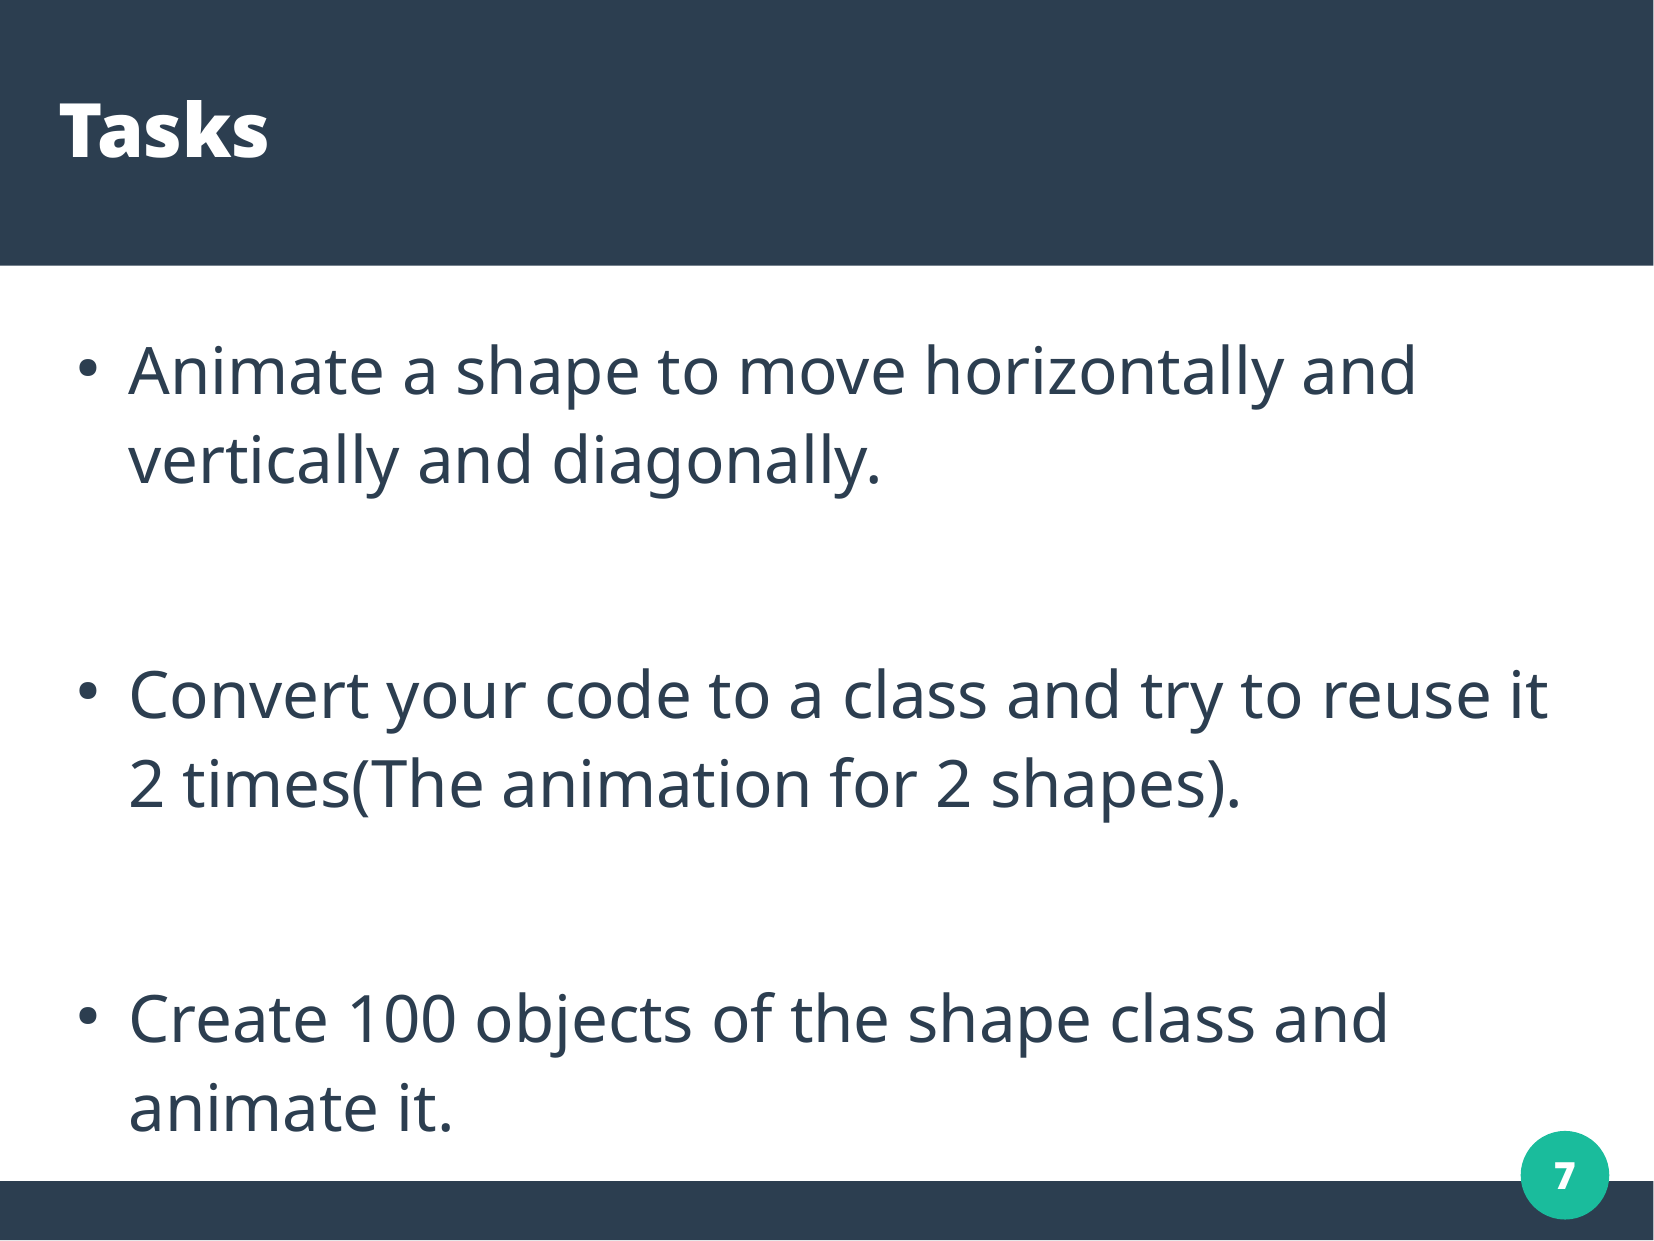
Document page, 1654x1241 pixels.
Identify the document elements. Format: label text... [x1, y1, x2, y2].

list Animate a shape to move horizontally and vertically and diagonally. Convert your code to a class and try to reuse it 2 times(The animation for 2 shapes). Create 100 objects of the shape class and animate it. [59, 324, 1595, 1152]
title Tasks [59, 49, 1595, 207]
